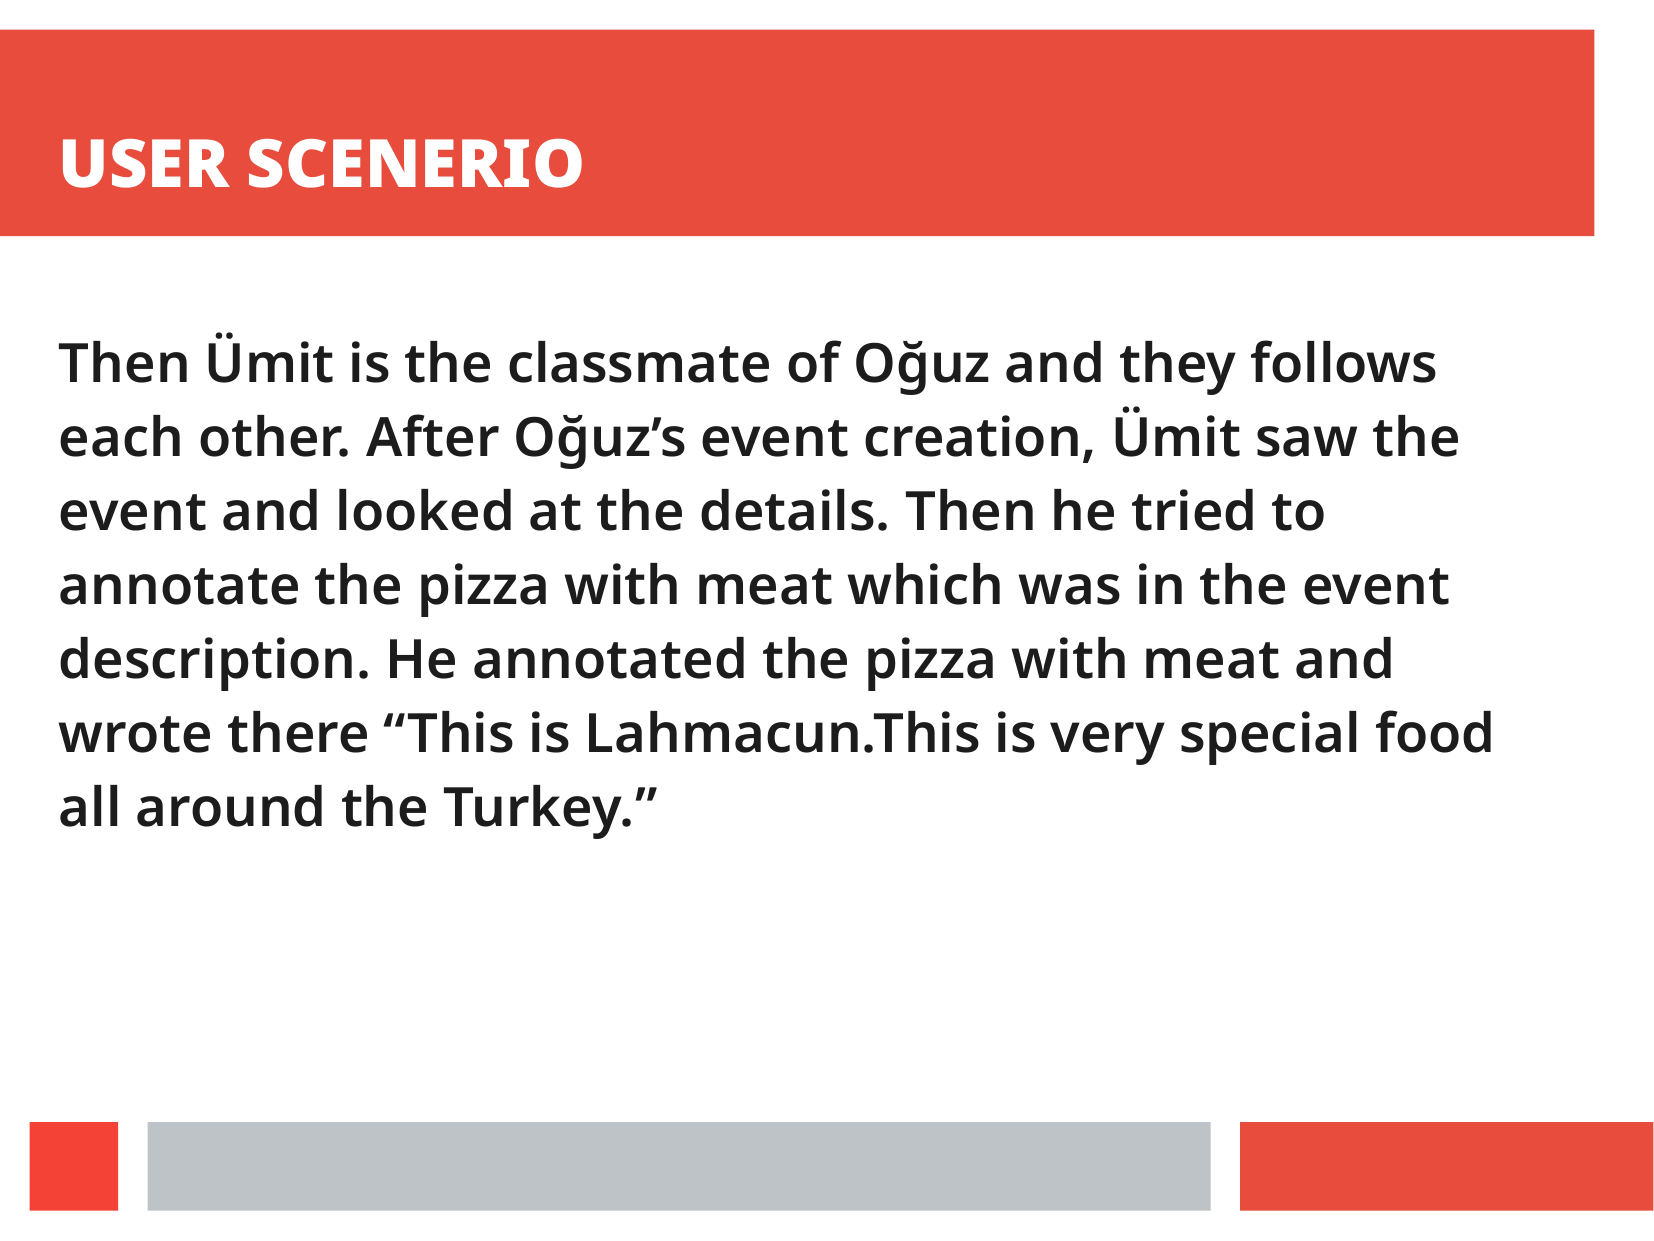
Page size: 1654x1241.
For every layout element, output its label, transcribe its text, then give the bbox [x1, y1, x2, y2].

title USER SCENERIO [59, 59, 1595, 207]
list Then Ümit is the classmate of Oğuz and they follows each other. After Oğuz’s event creation, Ümit saw the event and looked at the details. Then he tried to annotate the pizza with meat which was in the event description. He annotated the pizza with meat and wrote there “This is Lahmacun.This is very special food all around the Turkey.” [59, 324, 1565, 1093]
